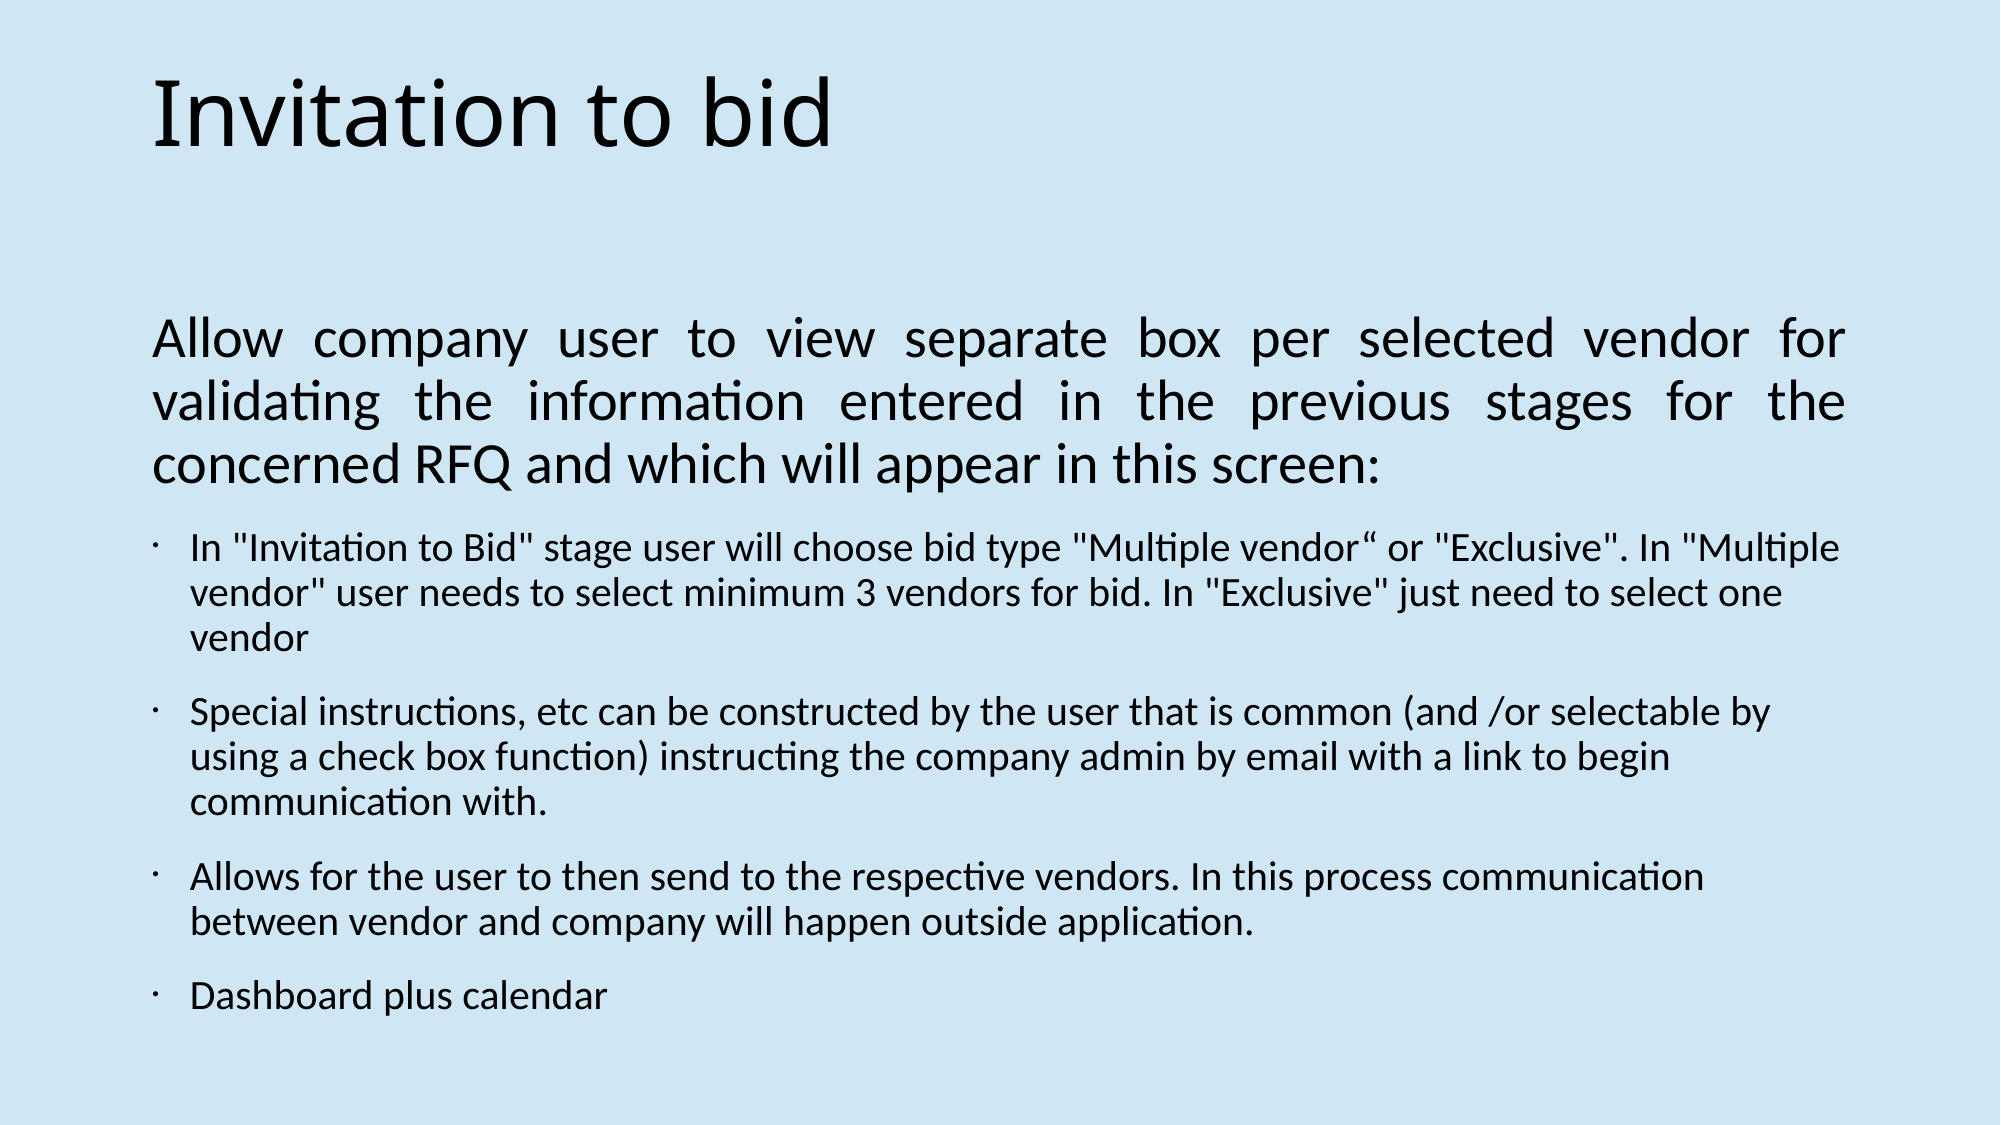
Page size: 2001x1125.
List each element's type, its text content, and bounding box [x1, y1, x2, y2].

list Allow company user to view separate box per selected vendor for validating the information entered in the previous stages for the concerned RFQ and which will appear in this screen: In "Invitation to Bid" stage user will choose bid type "Multiple vendor“ or "Exclusive". In "Multiple vendor" user needs to select minimum 3 vendors for bid. In "Exclusive" just need to select one vendor Special instructions, etc can be constructed by the user that is common (and /or selectable by using a check box function) instructing the company admin by email with a link to begin communication with. Allows for the user to then send to the respective vendors. In this process communication between vendor and company will happen outside application. Dashboard plus calendar [137, 299, 1863, 1014]
title Invitation to bid [137, 59, 1863, 278]
